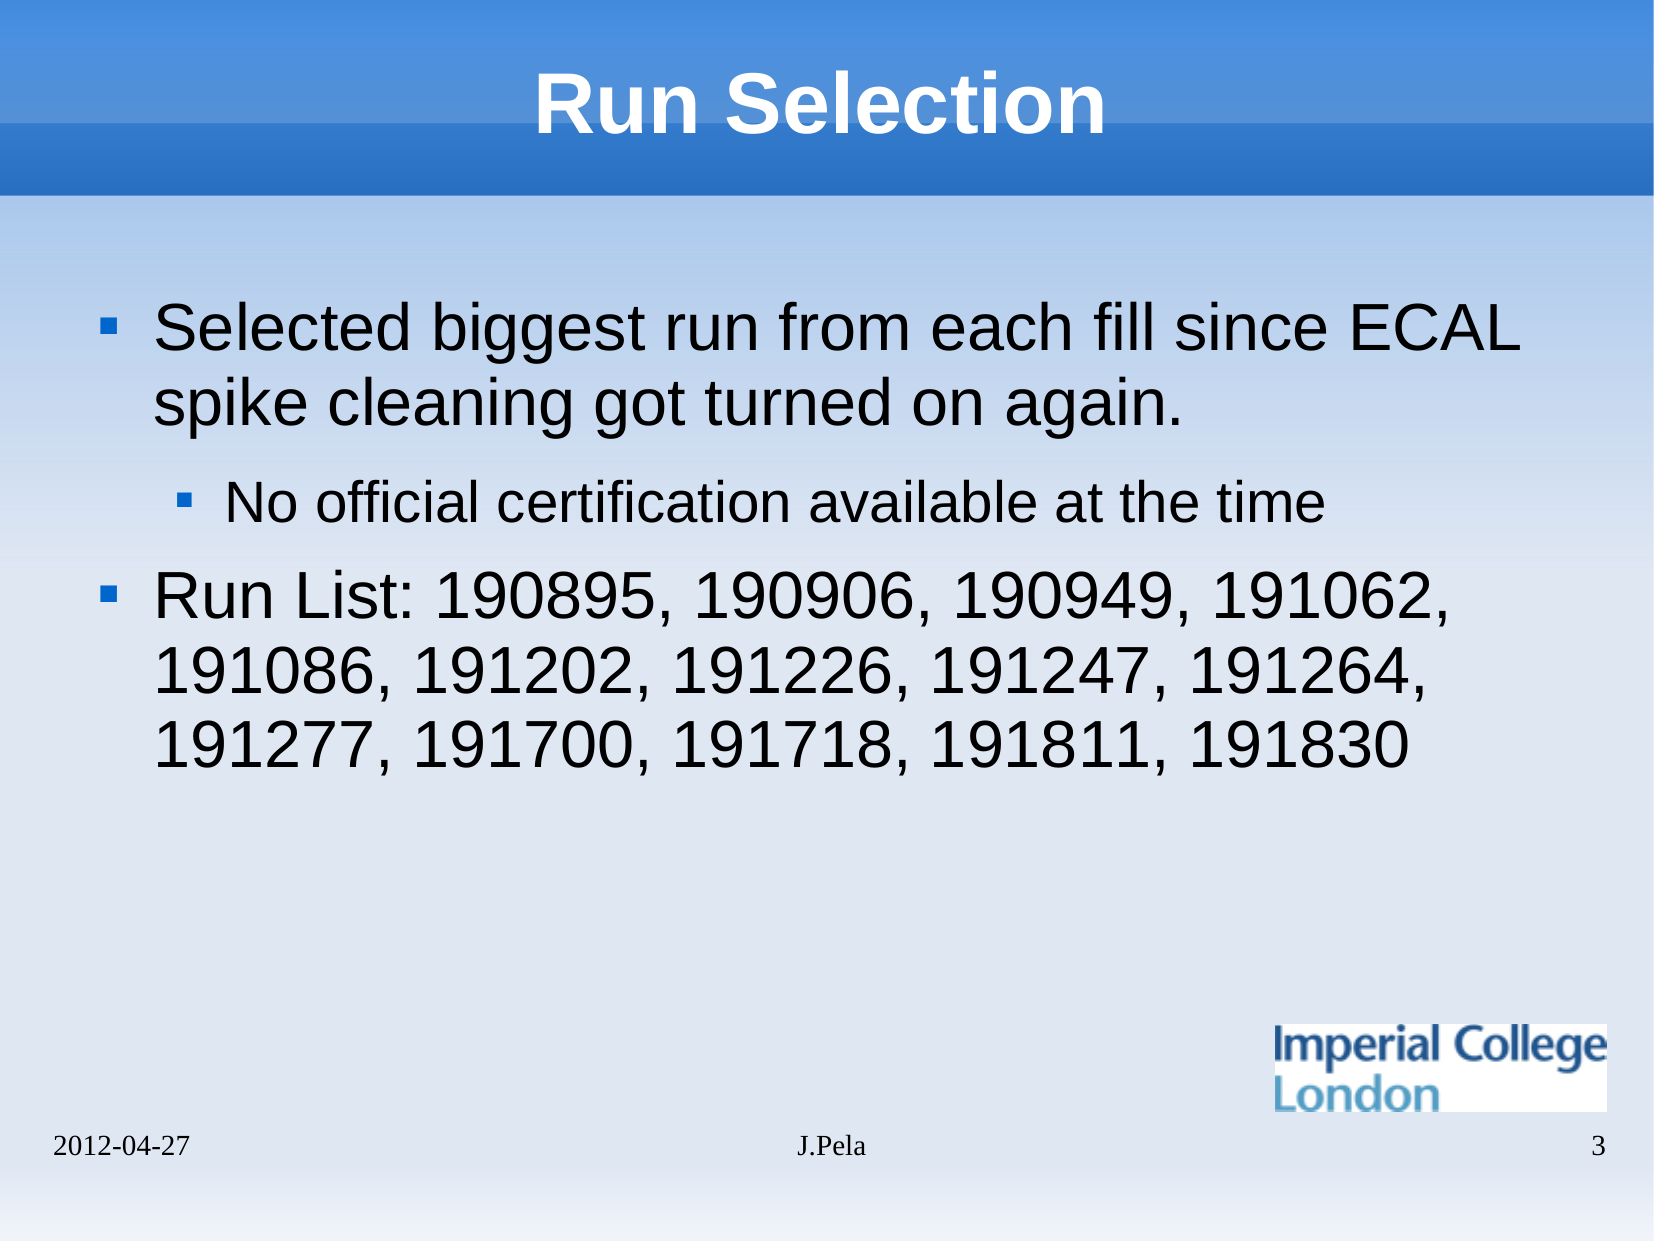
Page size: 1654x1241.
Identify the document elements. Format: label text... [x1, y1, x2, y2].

list Selected biggest run from each fill since ECAL spike cleaning got turned on again. No official certification available at the time Run List: 190895, 190906, 190949, 191062, 191086, 191202, 191226, 191247, 191264, 191277, 191700, 191718, 191811, 191830 [82, 290, 1571, 1109]
picture [0, 0, 1654, 1241]
title Run Selection [76, 0, 1565, 208]
